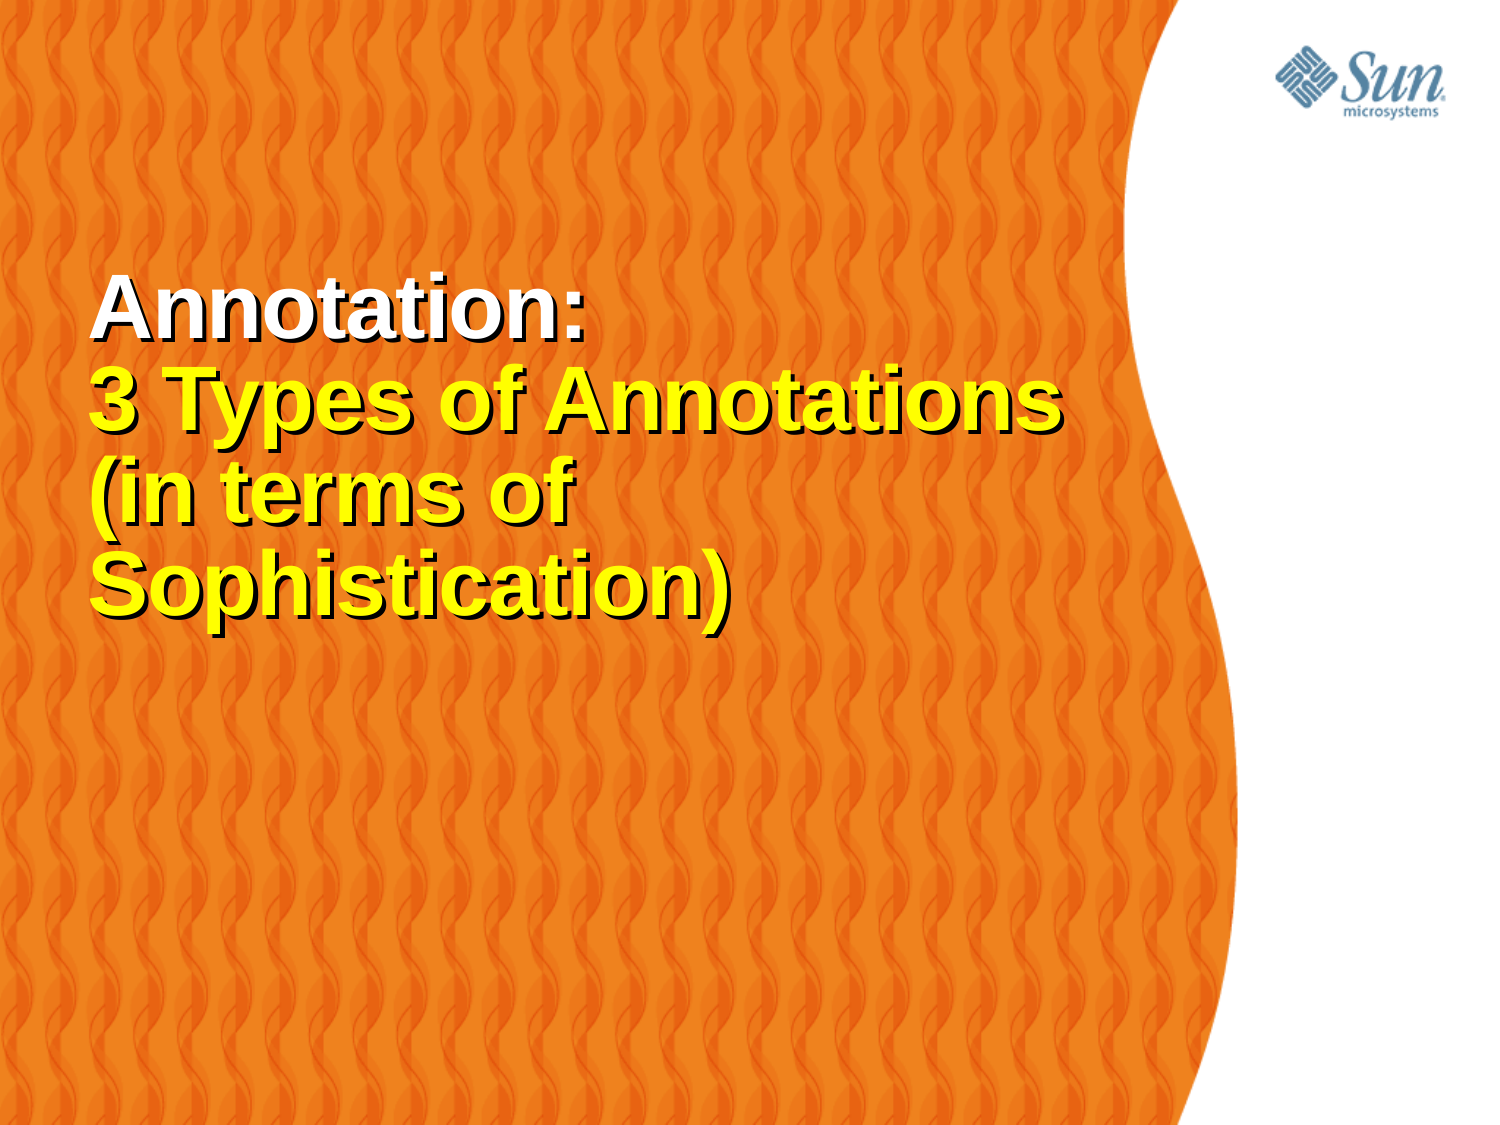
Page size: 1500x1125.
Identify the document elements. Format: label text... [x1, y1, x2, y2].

title Annotation: 3 Types of Annotations (in terms of Sophistication) [87, 161, 1288, 961]
picture [0, 0, 1500, 1125]
